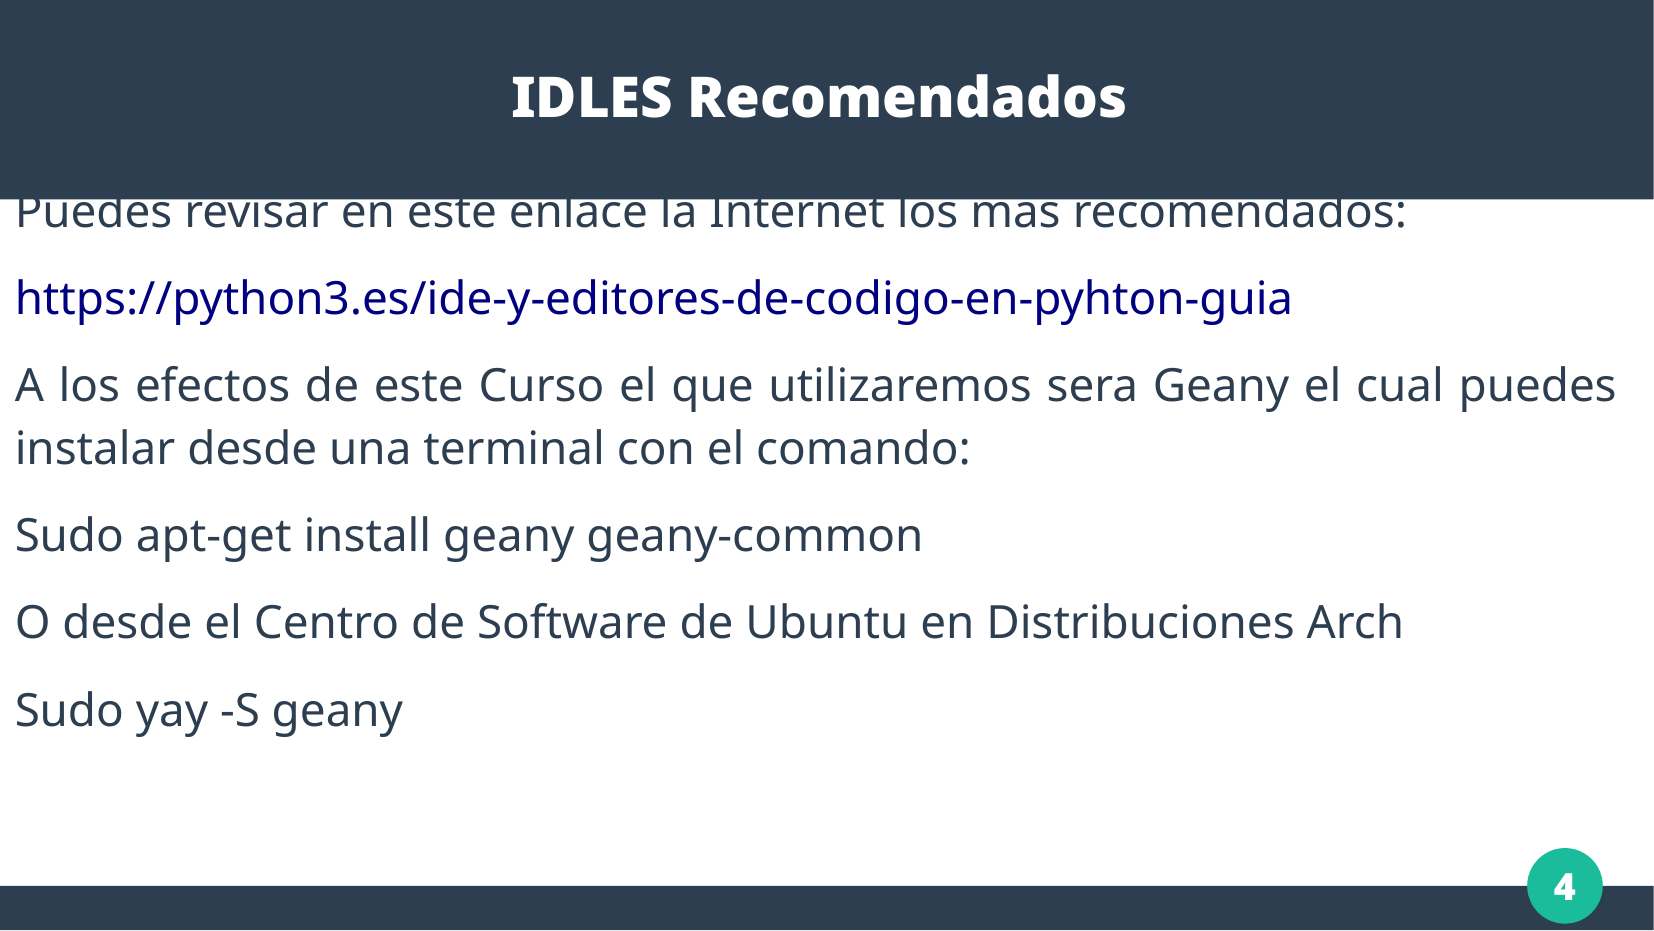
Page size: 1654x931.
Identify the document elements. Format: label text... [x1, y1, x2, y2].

text_box Puedes revisar en este enlace la Internet los mas recomendados: https://python3.es/ide-y-editores-de-codigo-en-pyhton-guia A los efectos de este Curso el que utilizaremos sera Geany el cual puedes instalar desde una terminal con el comando: Sudo apt-get install geany geany-common O desde el Centro de Software de Ubuntu en Distribuciones Arch Sudo yay -S geany [0, 206, 1634, 886]
title IDLES Recomendados [59, 37, 1595, 156]
